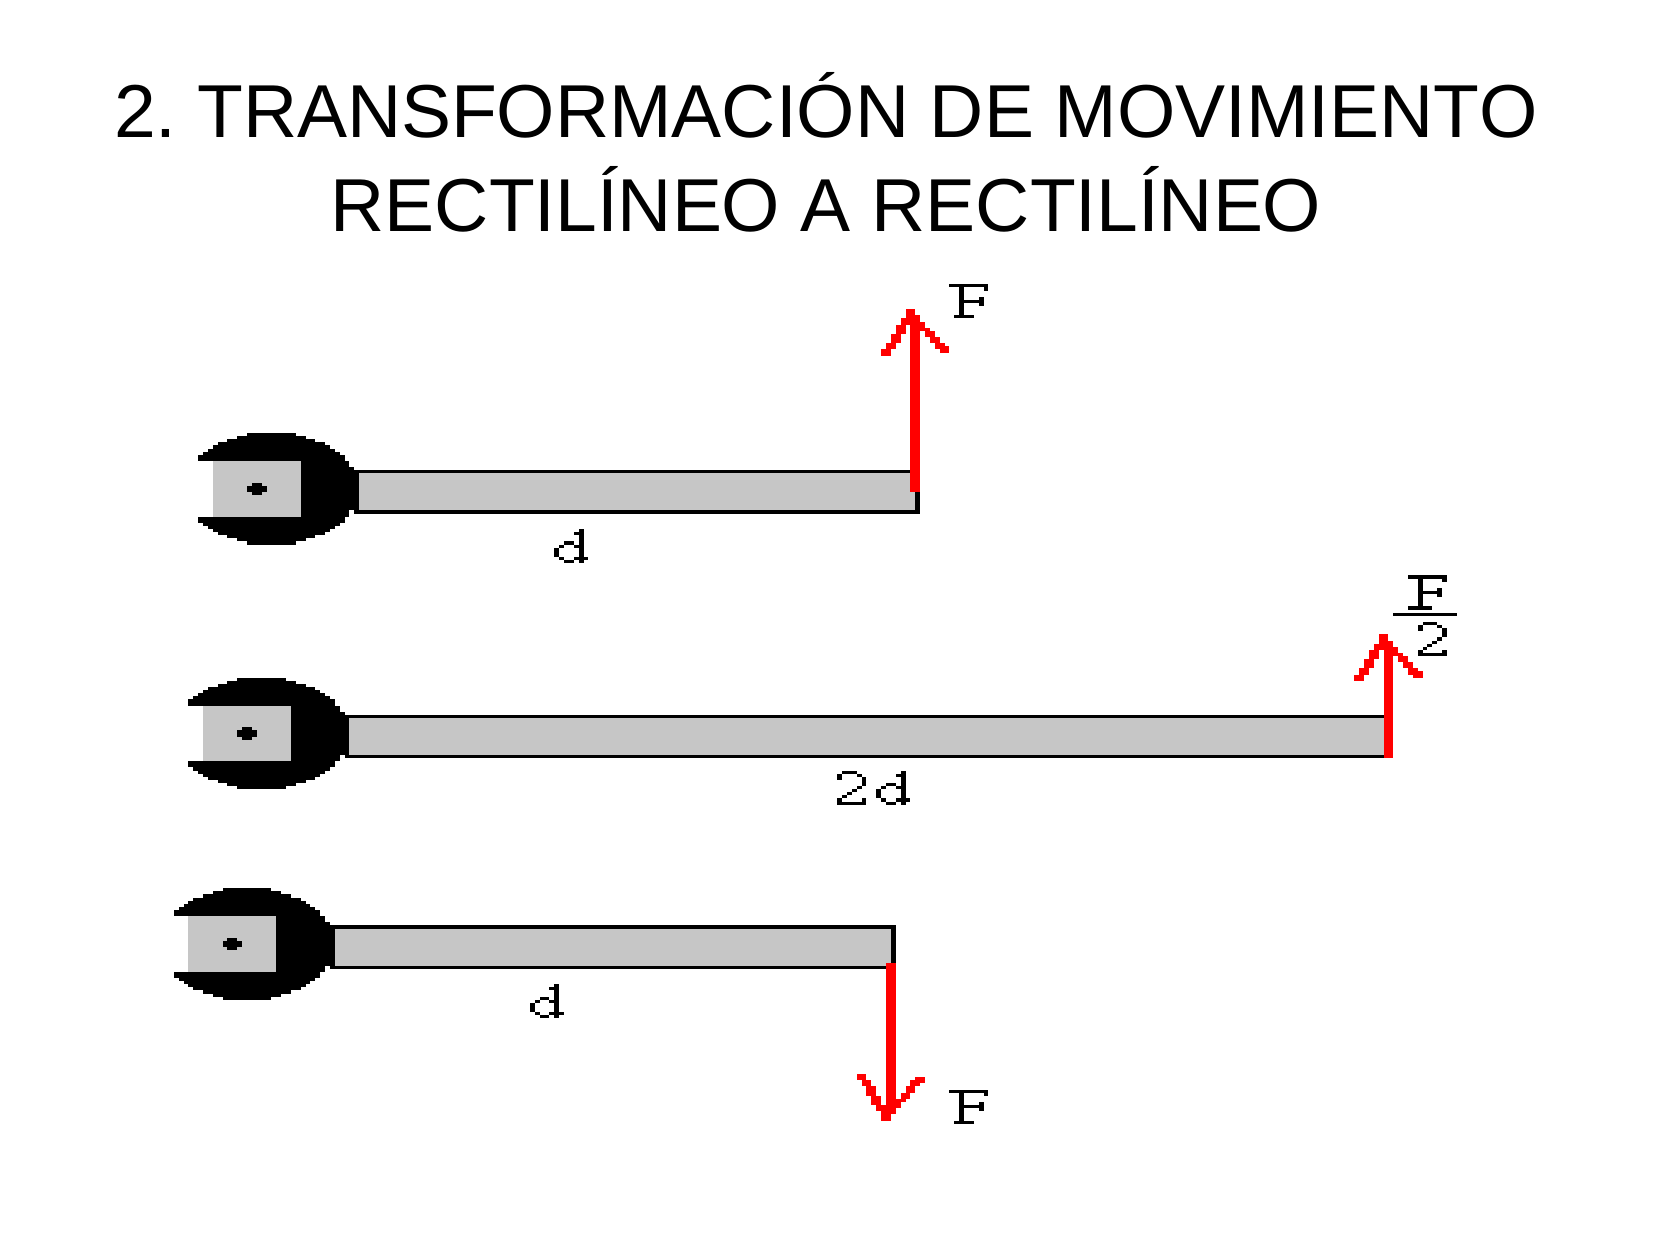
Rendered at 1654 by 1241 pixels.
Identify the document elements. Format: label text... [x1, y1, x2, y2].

picture [28, 257, 1506, 1152]
title 2. TRANSFORMACIÓN DE MOVIMIENTO RECTILÍNEO A RECTILÍNEO [82, 38, 1571, 268]
